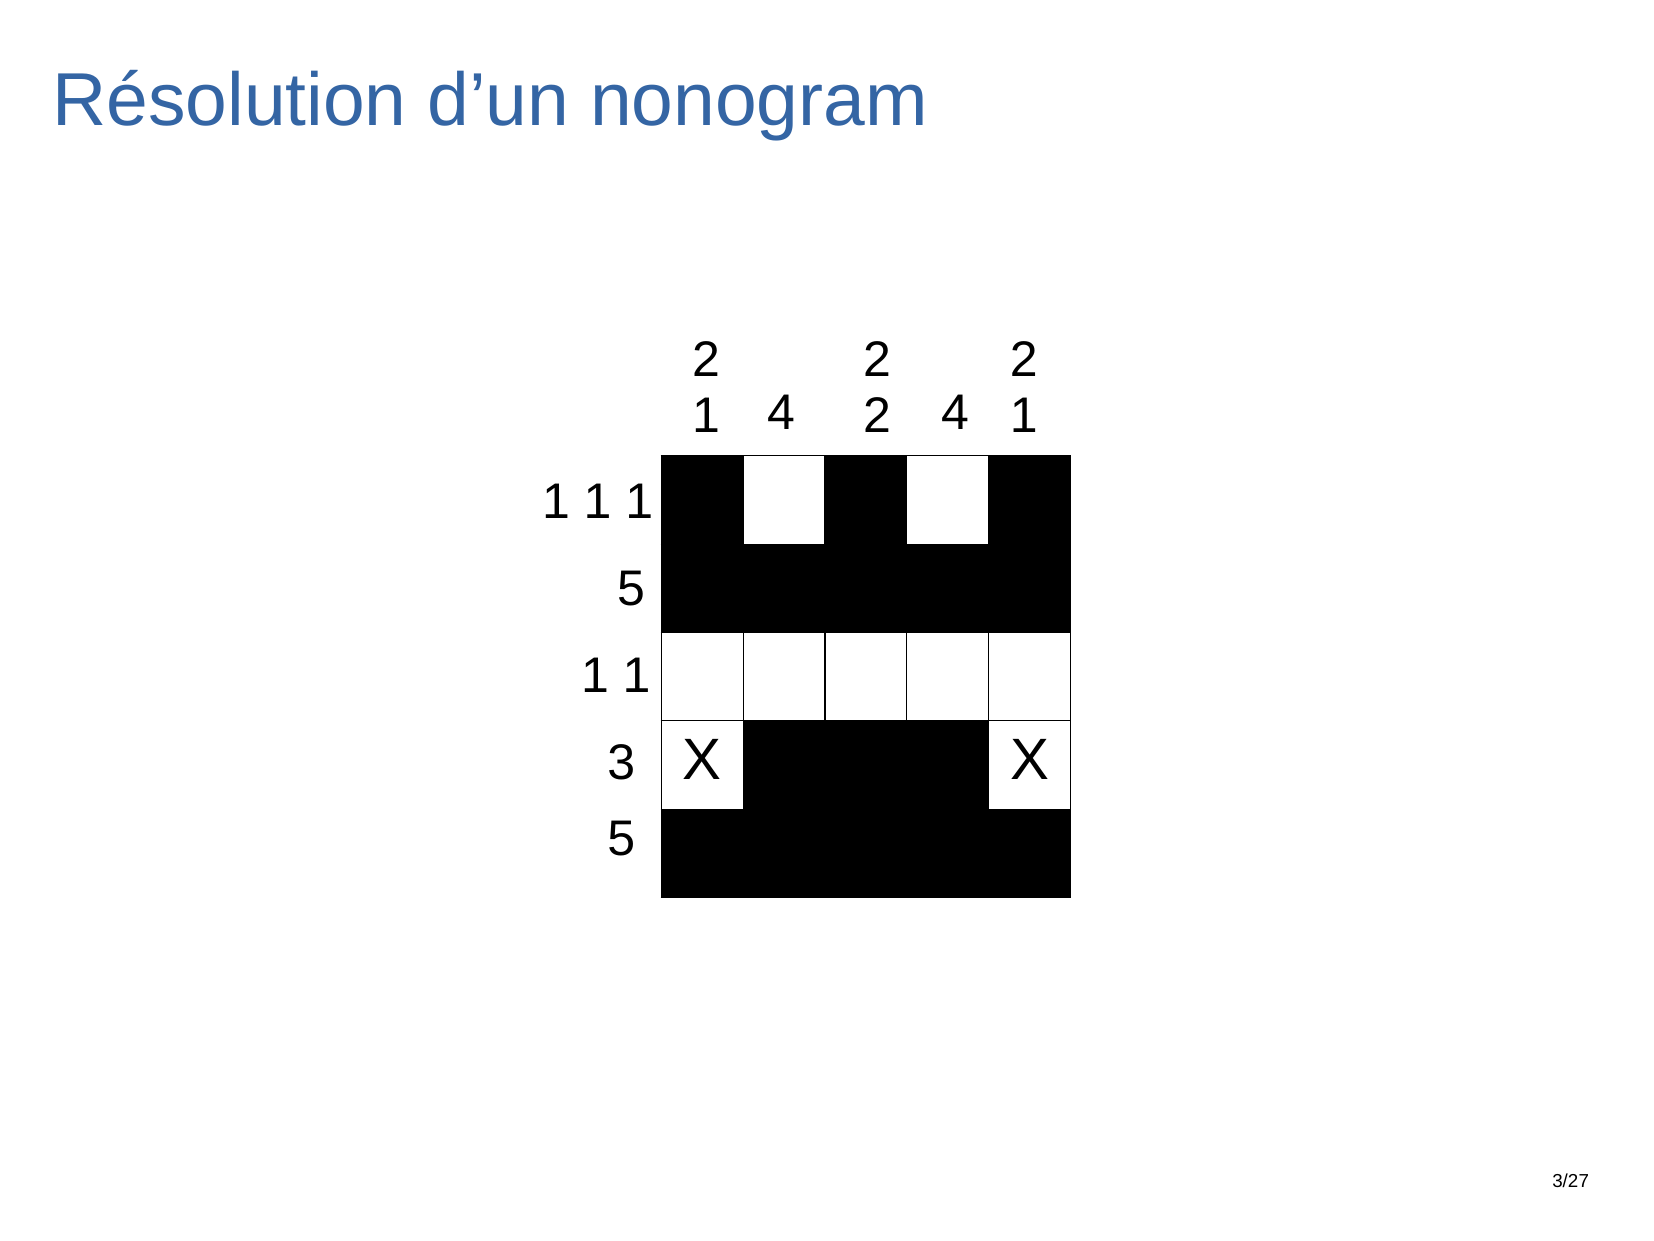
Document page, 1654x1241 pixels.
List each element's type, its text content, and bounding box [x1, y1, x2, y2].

text_box Résolution d’un nonogram [37, 50, 1013, 151]
text_box 2 1 [677, 323, 735, 456]
table_cell [989, 810, 1070, 897]
text_box 1 1 [566, 640, 679, 717]
table_header [826, 456, 906, 544]
table_cell [826, 633, 906, 720]
table_cell [907, 810, 988, 897]
table_cell X [662, 721, 743, 809]
table_cell [744, 721, 824, 809]
table_cell [662, 810, 743, 897]
text_box 4 [926, 377, 964, 454]
table_cell [744, 545, 824, 632]
table_cell [662, 633, 743, 720]
text_box 3/27 [1537, 1162, 1614, 1199]
table_cell [826, 545, 906, 632]
table_cell [989, 545, 1070, 632]
table_cell [744, 633, 824, 720]
table_cell [989, 633, 1070, 720]
table_cell [826, 810, 906, 897]
table_header [907, 456, 988, 544]
table_header [989, 456, 1070, 544]
text_box 2 1 [994, 323, 1053, 456]
table_cell [826, 721, 906, 809]
text_box 5 [592, 803, 643, 879]
table_cell [744, 810, 824, 897]
table_cell [907, 633, 988, 720]
table_cell [678, 545, 743, 632]
text_box 2 2 [848, 323, 886, 456]
text_box 3 [592, 726, 650, 803]
text_box 5 [602, 553, 678, 641]
table_cell [907, 545, 988, 632]
table_cell [907, 721, 988, 809]
table_cell X [989, 721, 1070, 809]
text_box 4 [752, 377, 790, 454]
text_box 1 1 1 [527, 466, 678, 553]
table_header [662, 456, 743, 544]
table_header [744, 456, 824, 544]
